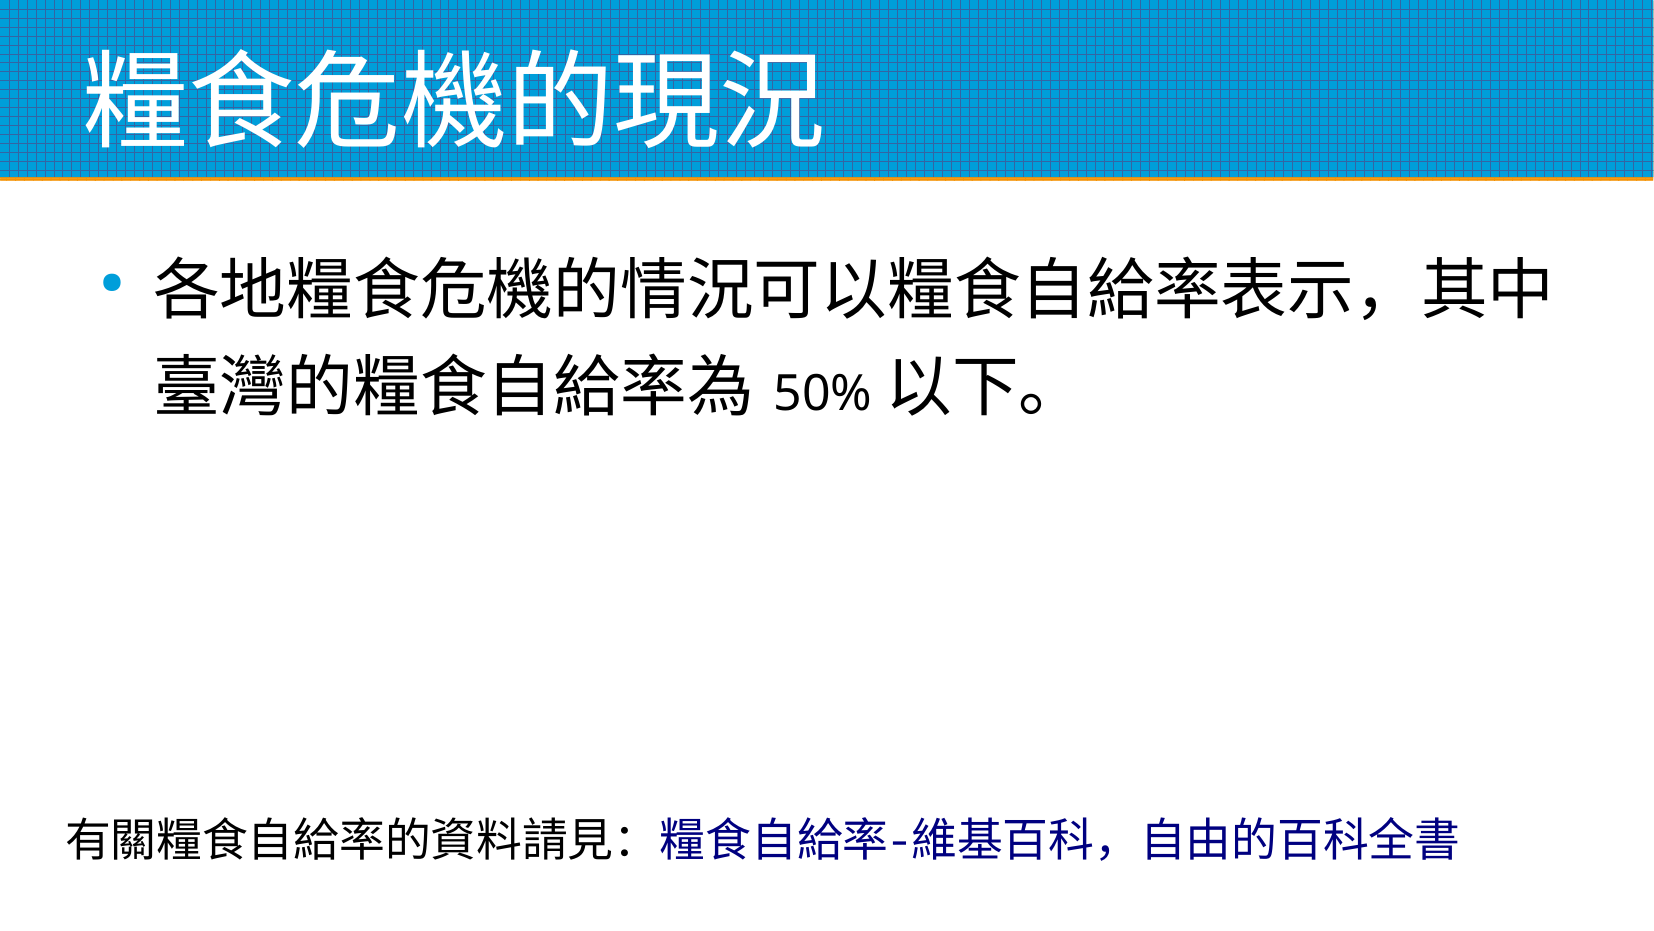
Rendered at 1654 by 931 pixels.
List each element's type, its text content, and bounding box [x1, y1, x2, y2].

list 各地糧食危機的情況可以糧食自給率表示，其中臺灣的糧食自給率為50%以下。 [82, 236, 1563, 808]
title 糧食危機的現況 [82, 14, 1571, 171]
text_box 有關糧食自給率的資料請見：糧食自給率-維基百科，自由的百科全書 [59, 808, 1565, 866]
